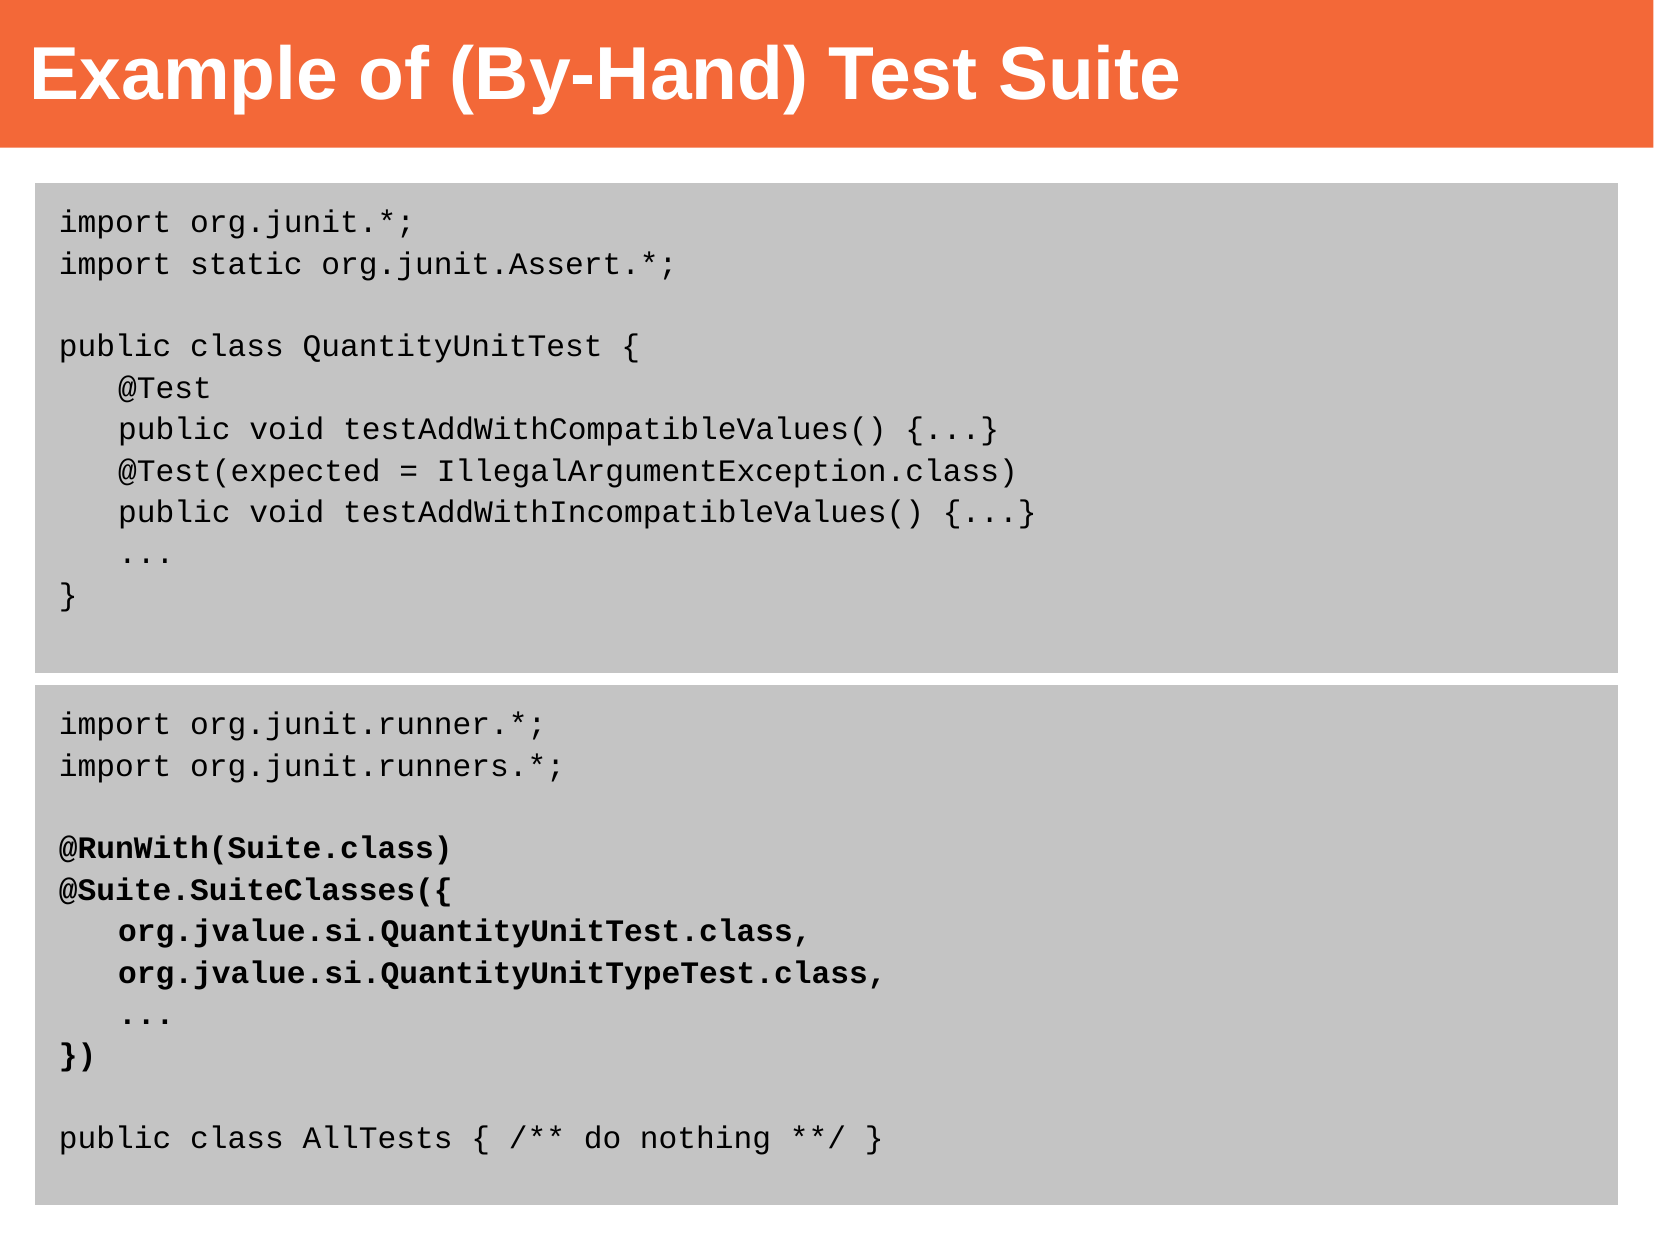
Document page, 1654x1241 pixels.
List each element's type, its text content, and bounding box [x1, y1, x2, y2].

text_box import org.junit.runner.*; import org.junit.runners.*; @RunWith(Suite.class) @Suite.SuiteClasses({ org.jvalue.si.QuantityUnitTest.class, org.jvalue.si.QuantityUnitTypeTest.class, ... }) public class AllTests { /** do nothing **/ } [29, 679, 1625, 1211]
title Example of (By-Hand) Test Suite [0, 0, 1654, 148]
text_box import org.junit.*; import static org.junit.Assert.*; public class QuantityUnitTest { @Test public void testAddWithCompatibleValues() {...} @Test(expected = IllegalArgumentException.class) public void testAddWithIncompatibleValues() {...} ... } [29, 177, 1625, 673]
